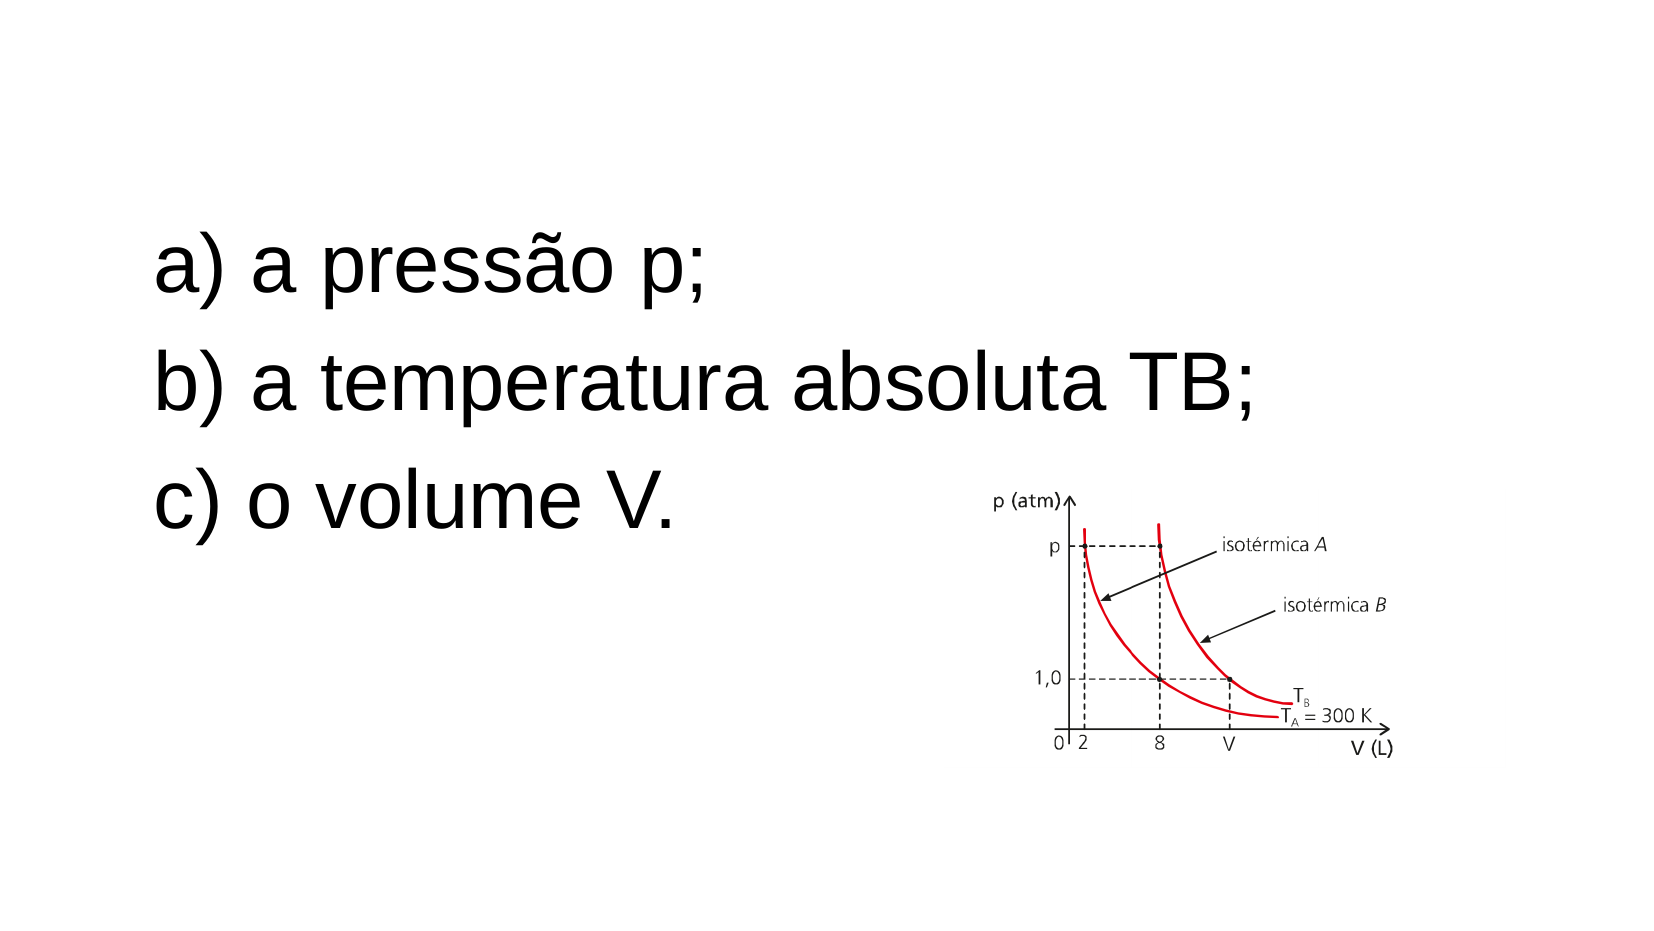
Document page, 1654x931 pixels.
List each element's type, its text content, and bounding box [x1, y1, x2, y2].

picture [944, 489, 1506, 768]
list a) a pressão p; b) a temperatura absoluta TB; c) o volume V. [82, 217, 1571, 758]
